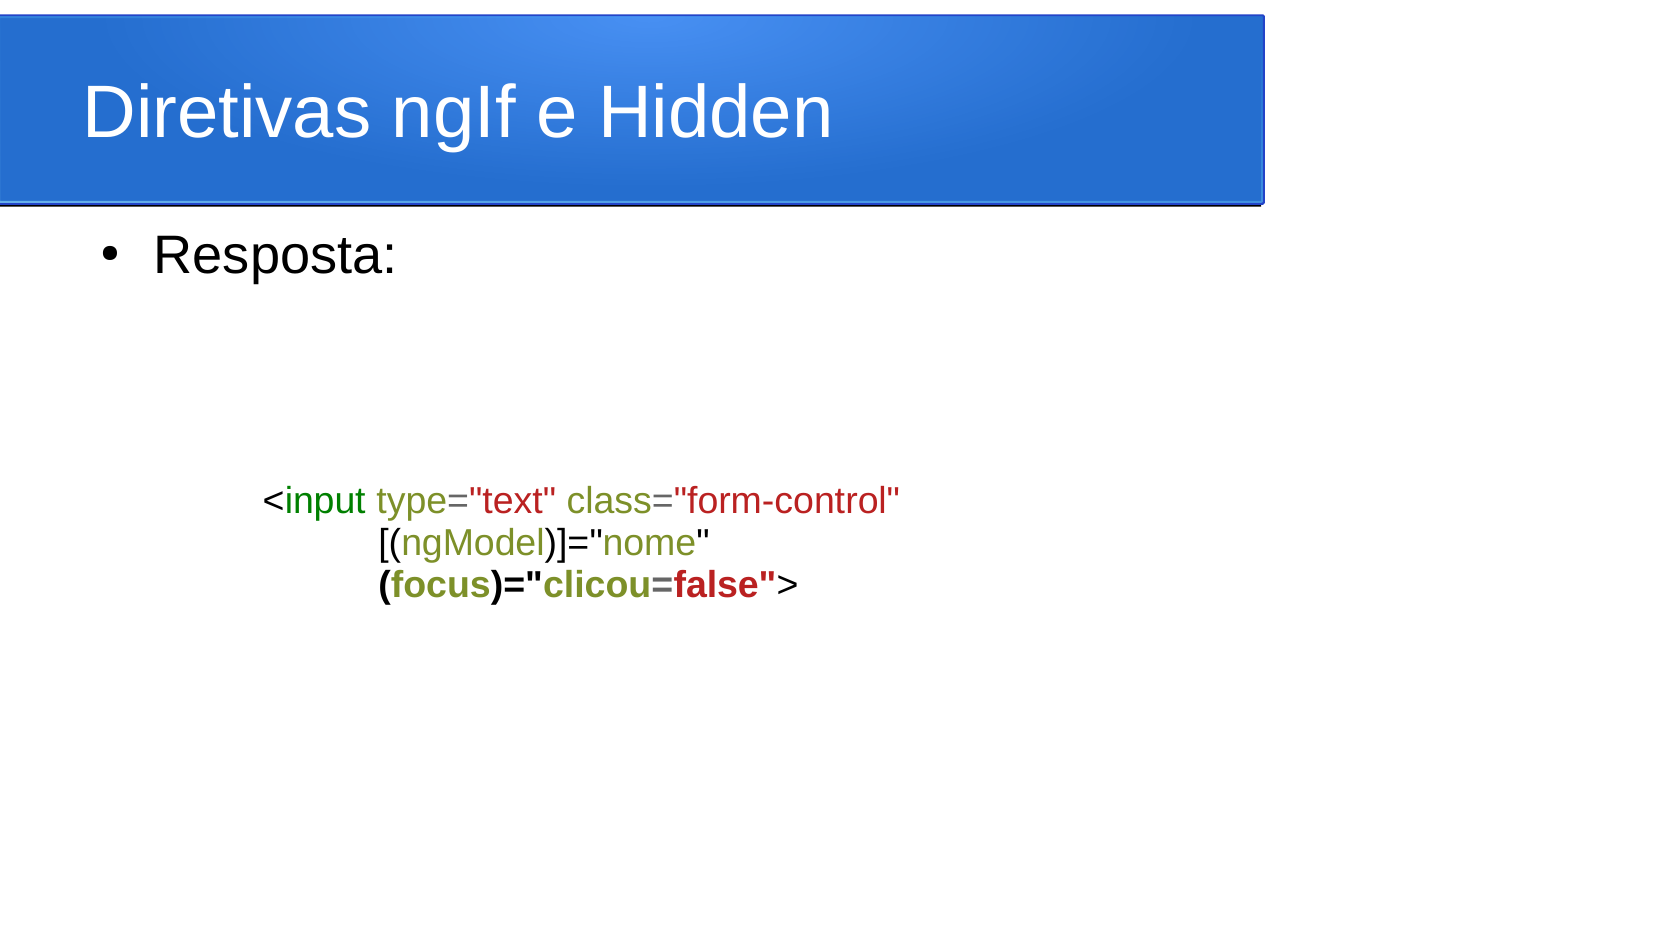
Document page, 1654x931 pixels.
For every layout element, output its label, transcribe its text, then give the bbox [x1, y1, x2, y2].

list Resposta: [82, 224, 1571, 764]
text_box <input type="text" class="form-control" [(ngModel)]="nome" (focus)="clicou=false"> [248, 472, 1418, 614]
title Diretivas ngIf e Hidden [82, 35, 1235, 189]
